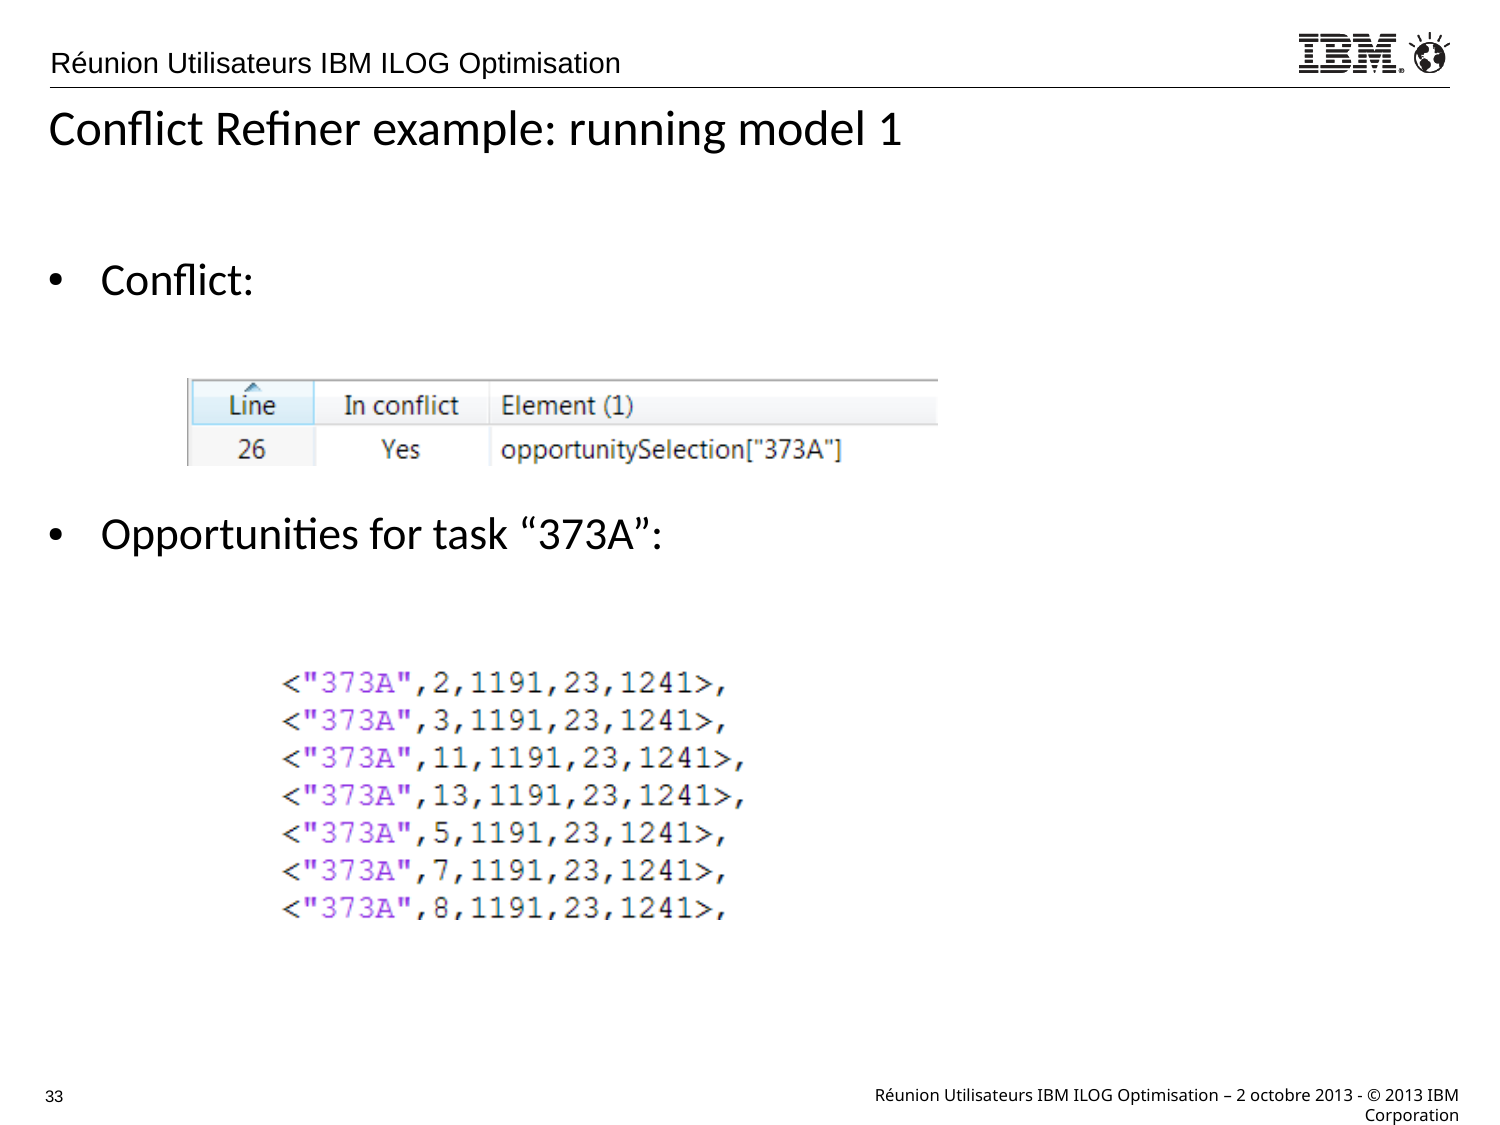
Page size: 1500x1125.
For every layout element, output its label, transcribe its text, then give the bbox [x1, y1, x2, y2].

picture [1299, 32, 1450, 73]
list Conflict: Opportunities for task “373A”: [29, 262, 1455, 1058]
title Conflict Refiner example: running model 1 [34, 95, 1450, 216]
